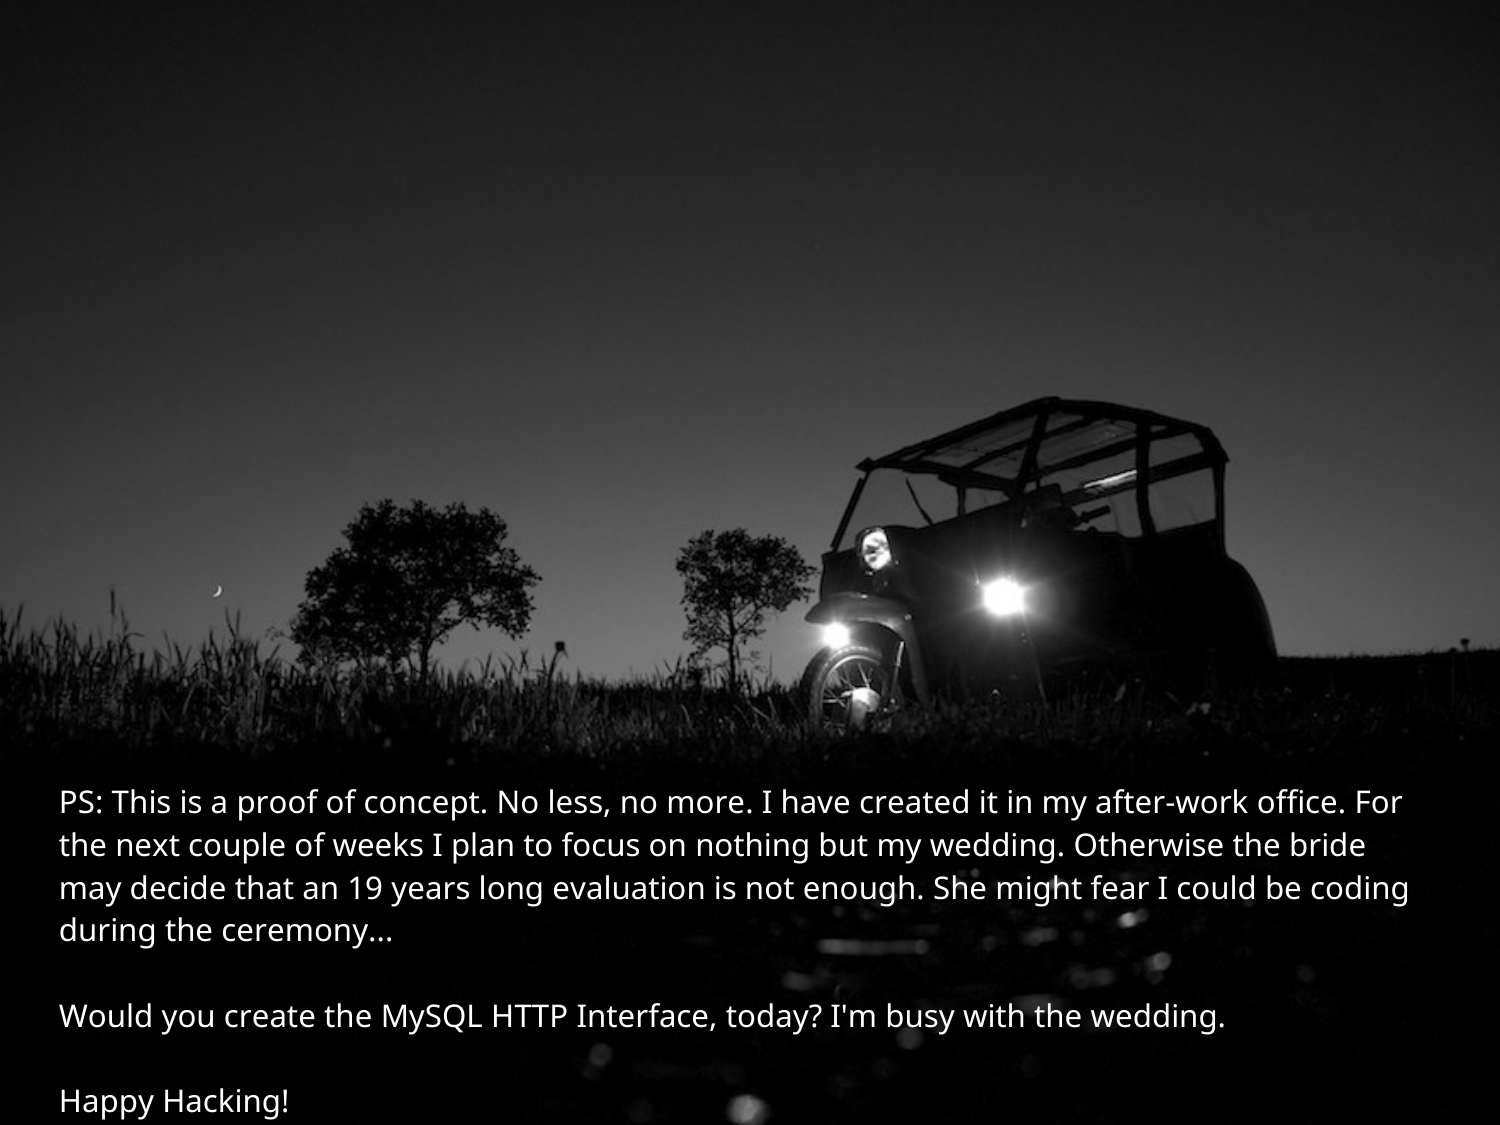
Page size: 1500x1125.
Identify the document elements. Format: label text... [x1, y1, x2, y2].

subtitle PS: This is a proof of concept. No less, no more. I have created it in my after-work office. For the next couple of weeks I plan to focus on nothing but my wedding. Otherwise the bride may decide that an 19 years long evaluation is not enough. She might fear I could be coding during the ceremony... Would you create the MySQL HTTP Interface, today? I'm busy with the wedding. Happy Hacking! [59, 629, 1418, 1095]
picture [0, 0, 1500, 1125]
